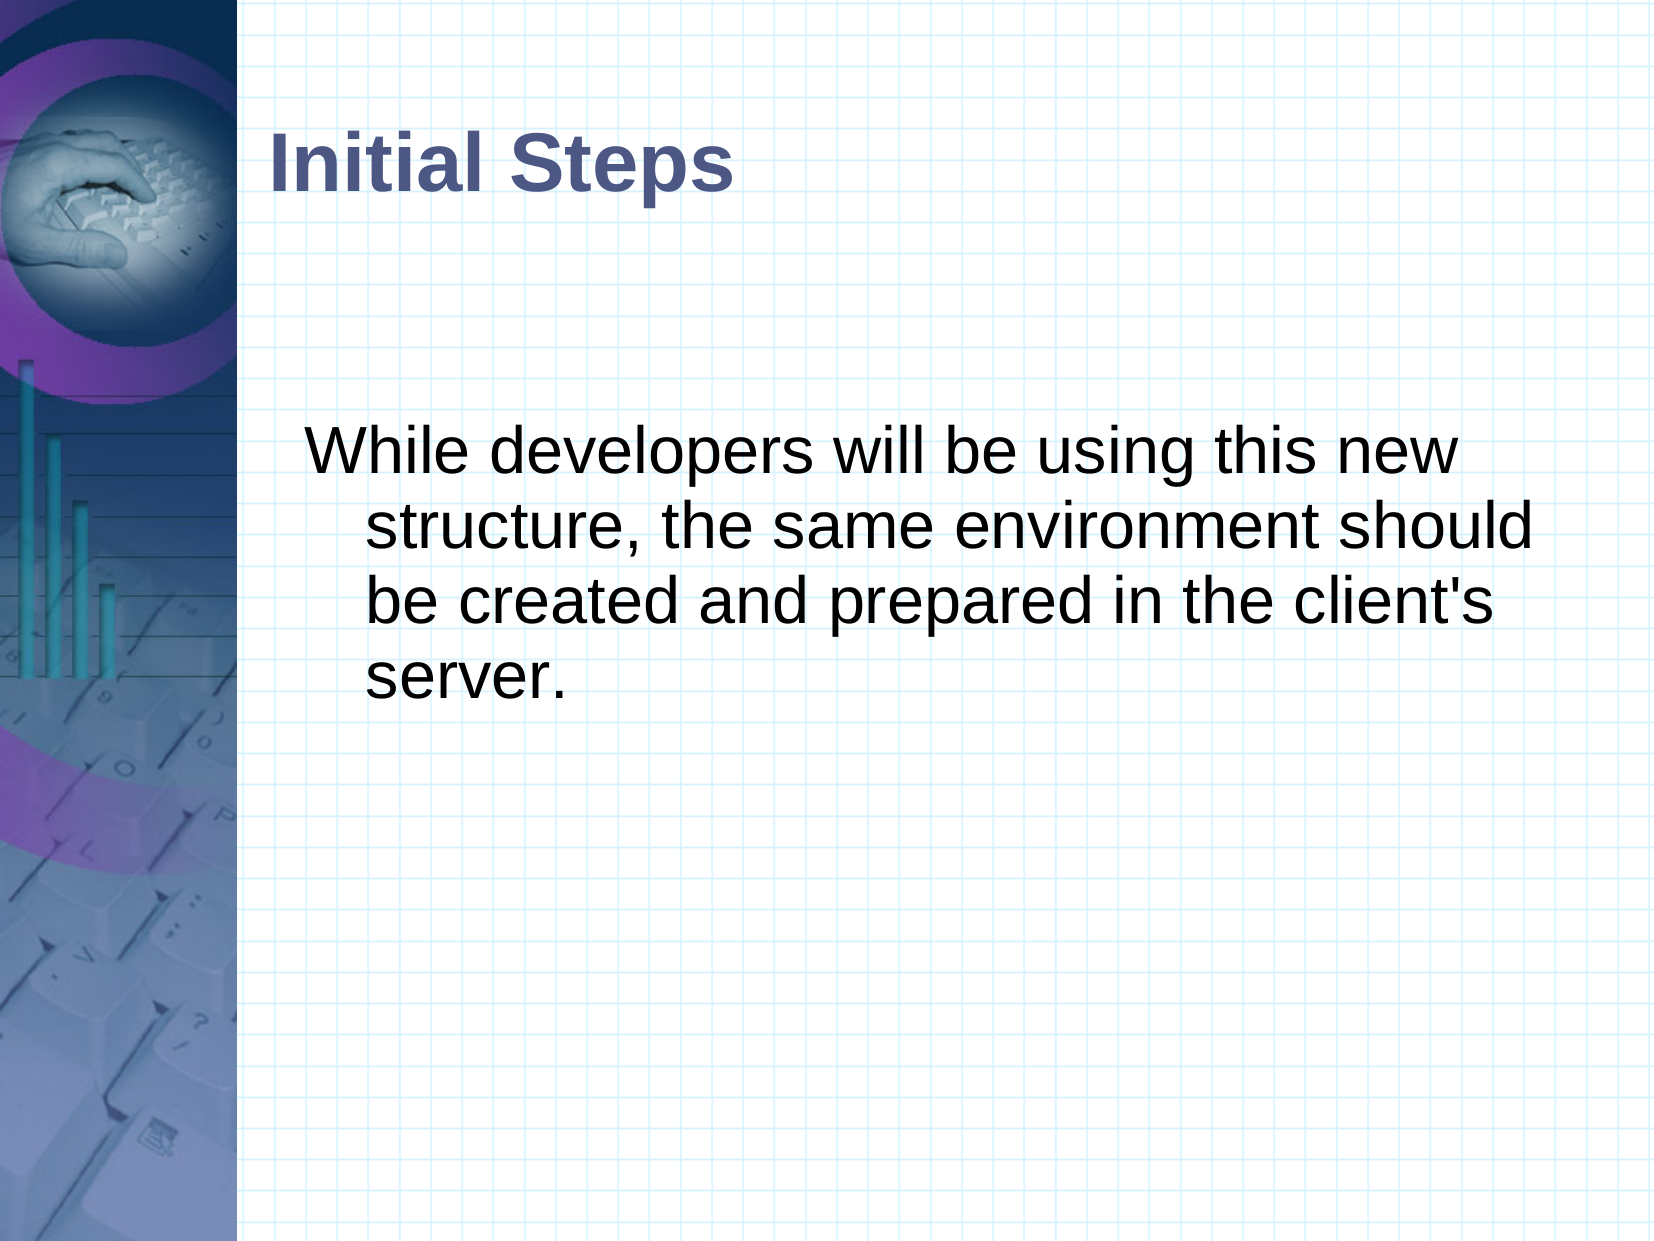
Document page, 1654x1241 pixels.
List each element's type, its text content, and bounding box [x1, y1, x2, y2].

list While developers will be using this new structure, the same environment should be created and prepared in the client's server. [295, 413, 1565, 945]
title Initial Steps [268, 59, 1654, 267]
picture [0, 0, 1654, 1241]
